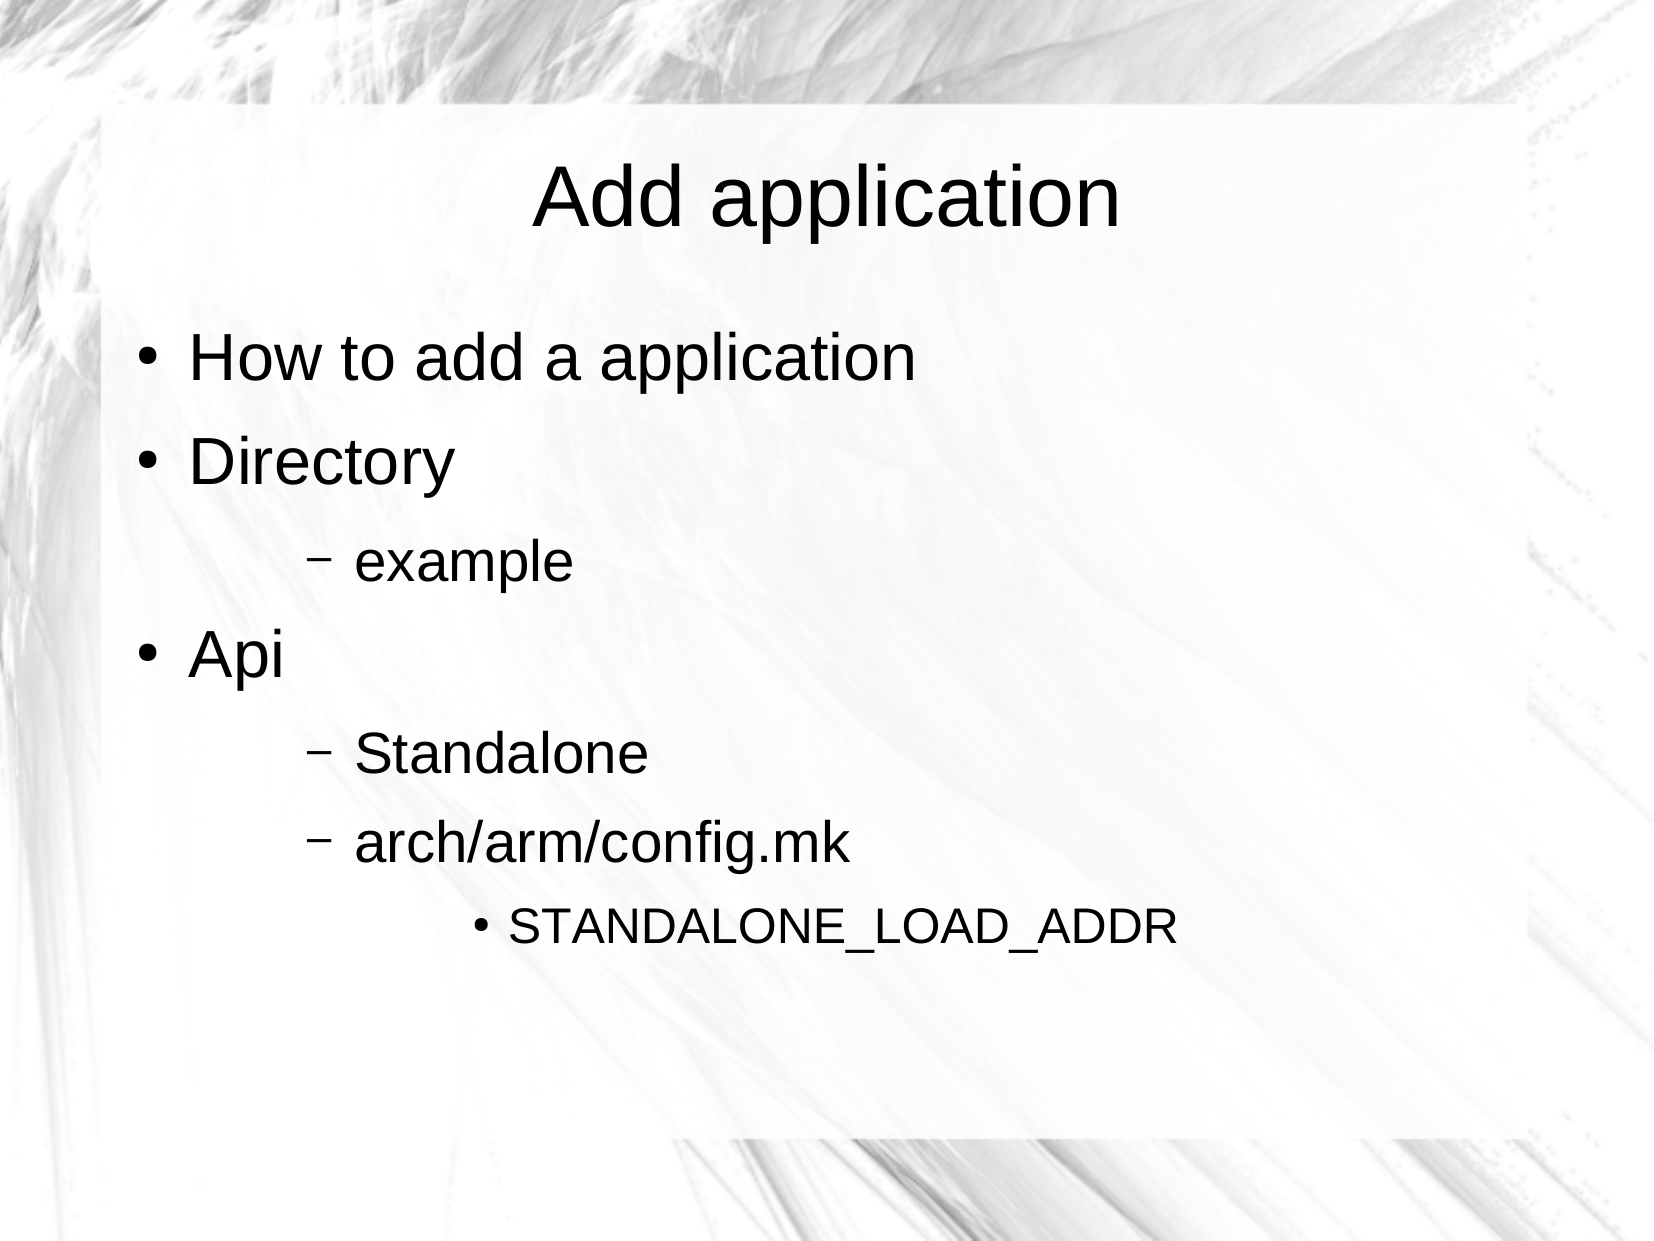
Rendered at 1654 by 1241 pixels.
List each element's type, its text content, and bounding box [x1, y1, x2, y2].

list How to add a application Directory example Api Standalone arch/arm/config.mk STANDALONE_LOAD_ADDR [118, 319, 1571, 1047]
title Add application [118, 112, 1506, 281]
picture [0, 0, 1654, 1241]
